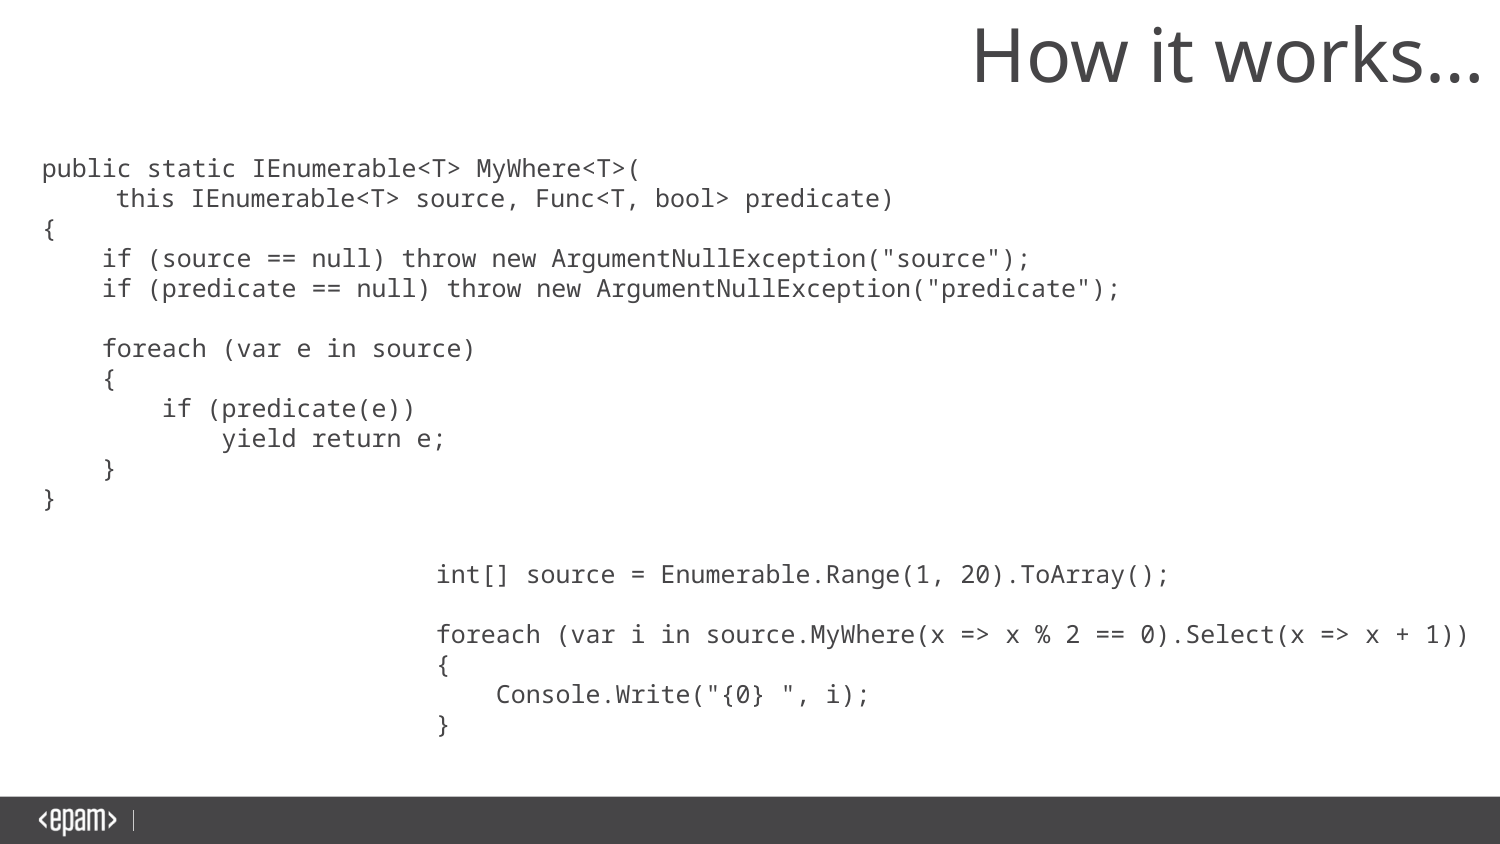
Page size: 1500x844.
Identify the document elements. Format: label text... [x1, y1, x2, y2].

list How it works… [0, 0, 1500, 115]
text_box int[] source = Enumerable.Range(1, 20).ToArray(); foreach (var i in source.MyWhere(x => x % 2 == 0).Select(x => x + 1)) { Console.Write("{0} ", i); } [420, 550, 1487, 776]
text_box public static IEnumerable<T> MyWhere<T>( this IEnumerable<T> source, Func<T, bool> predicate) { if (source == null) throw new ArgumentNullException("source"); if (predicate == null) throw new ArgumentNullException("predicate"); foreach (var e in source) { if (predicate(e)) yield return e; } } [26, 145, 1137, 520]
picture [38, 808, 117, 837]
